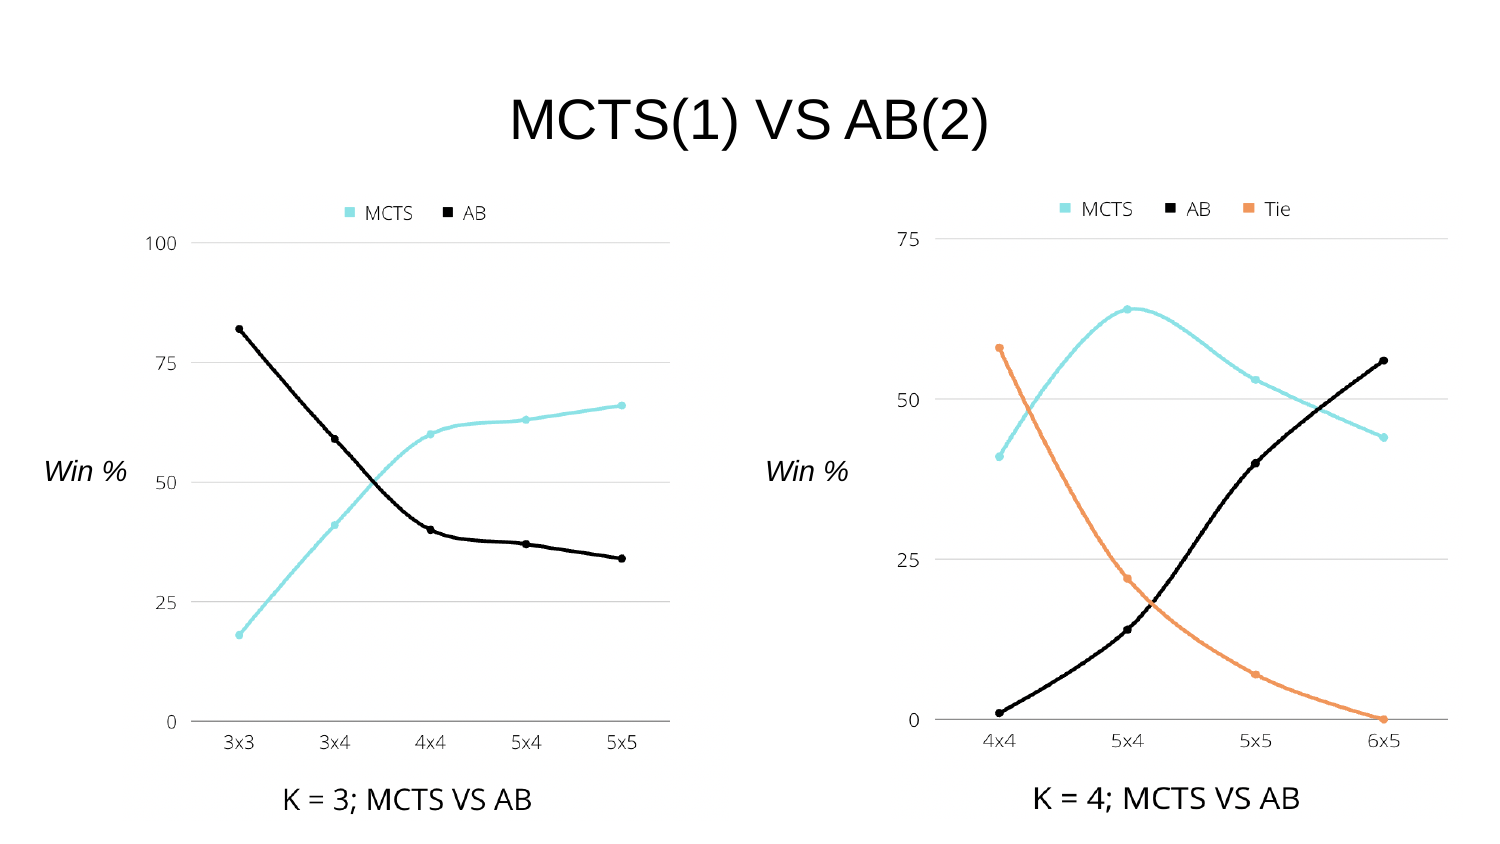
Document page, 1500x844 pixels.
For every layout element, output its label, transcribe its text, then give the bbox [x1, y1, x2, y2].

title MCTS(1) VS AB(2) [51, 72, 1449, 167]
text_box Win % [749, 436, 866, 502]
picture [890, 191, 1463, 819]
picture [122, 193, 729, 821]
text_box Win % [28, 436, 145, 502]
